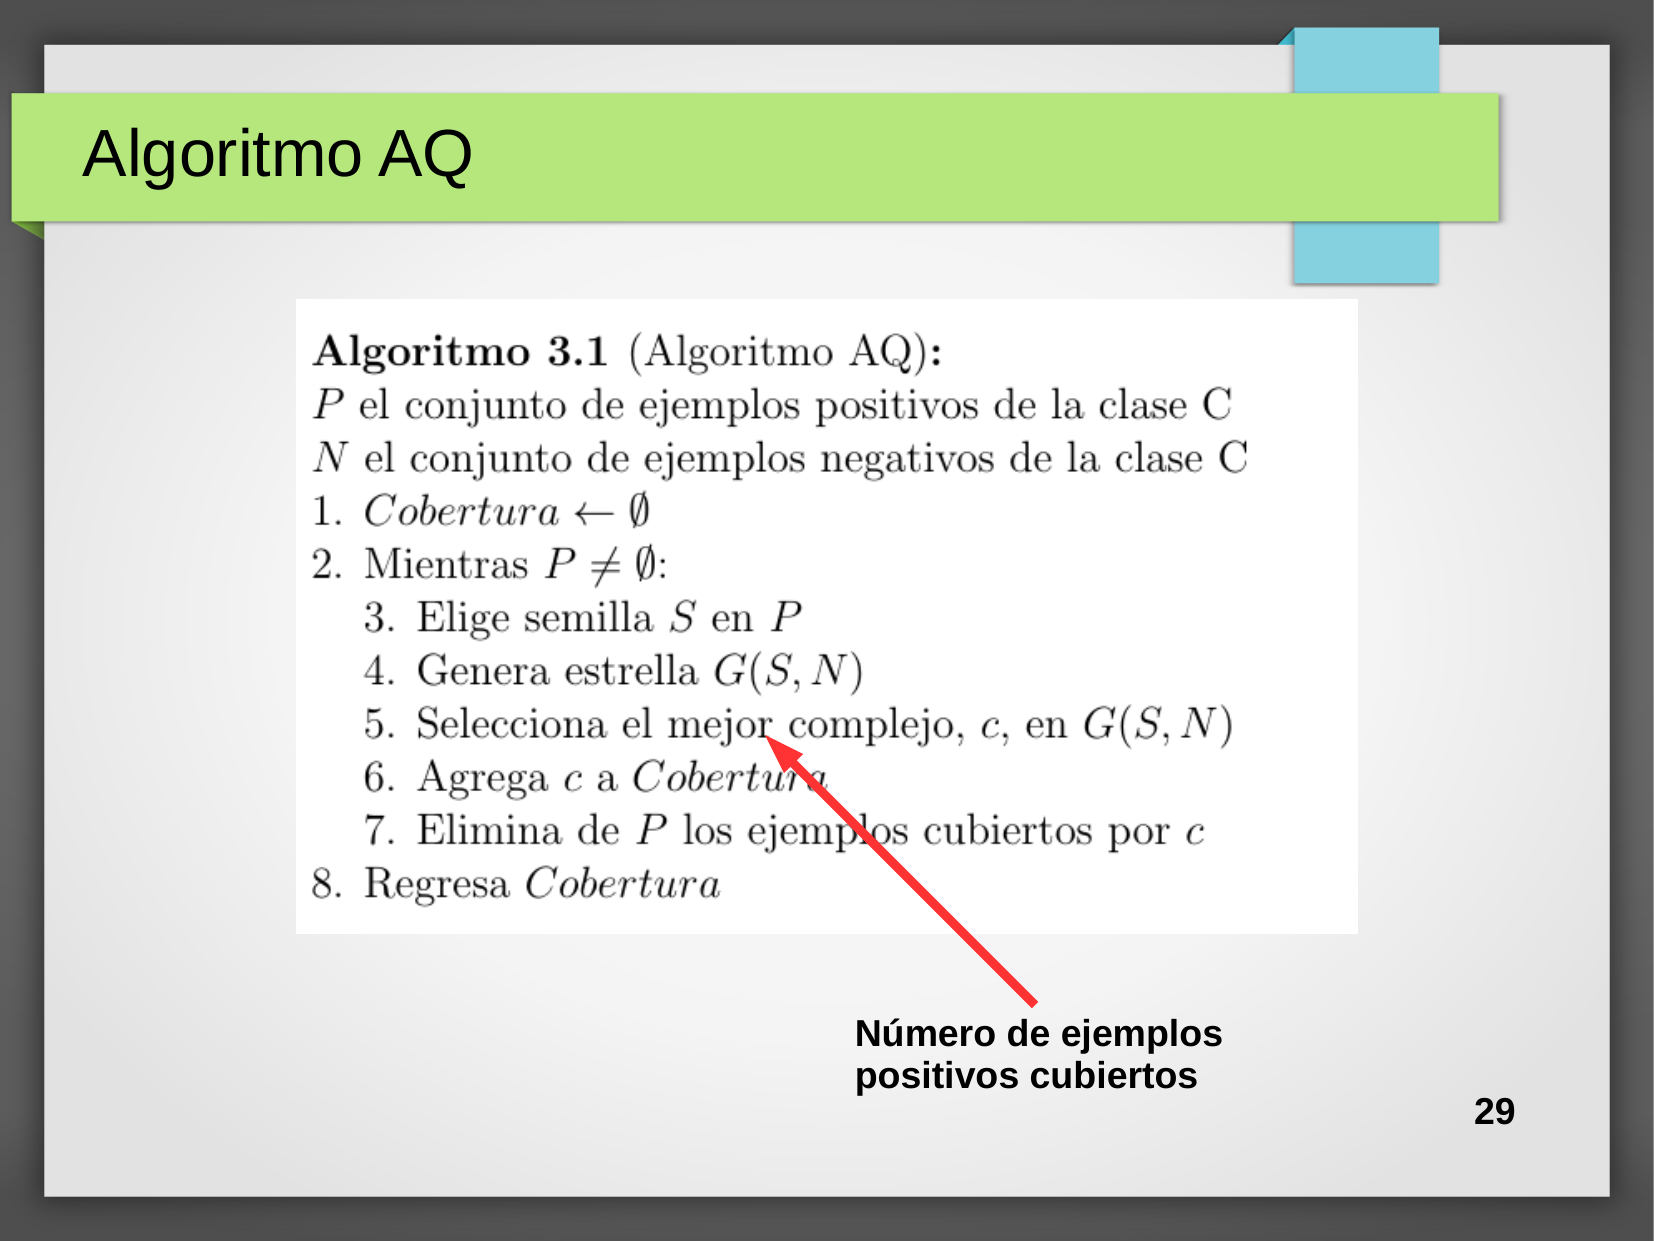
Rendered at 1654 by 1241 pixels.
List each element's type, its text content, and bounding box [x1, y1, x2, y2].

picture [0, 0, 1654, 1241]
title Algoritmo AQ [82, 79, 1501, 229]
text_box Número de ejemplos positivos cubiertos [840, 1005, 1366, 1104]
text_box <number> [1459, 1083, 1654, 1154]
